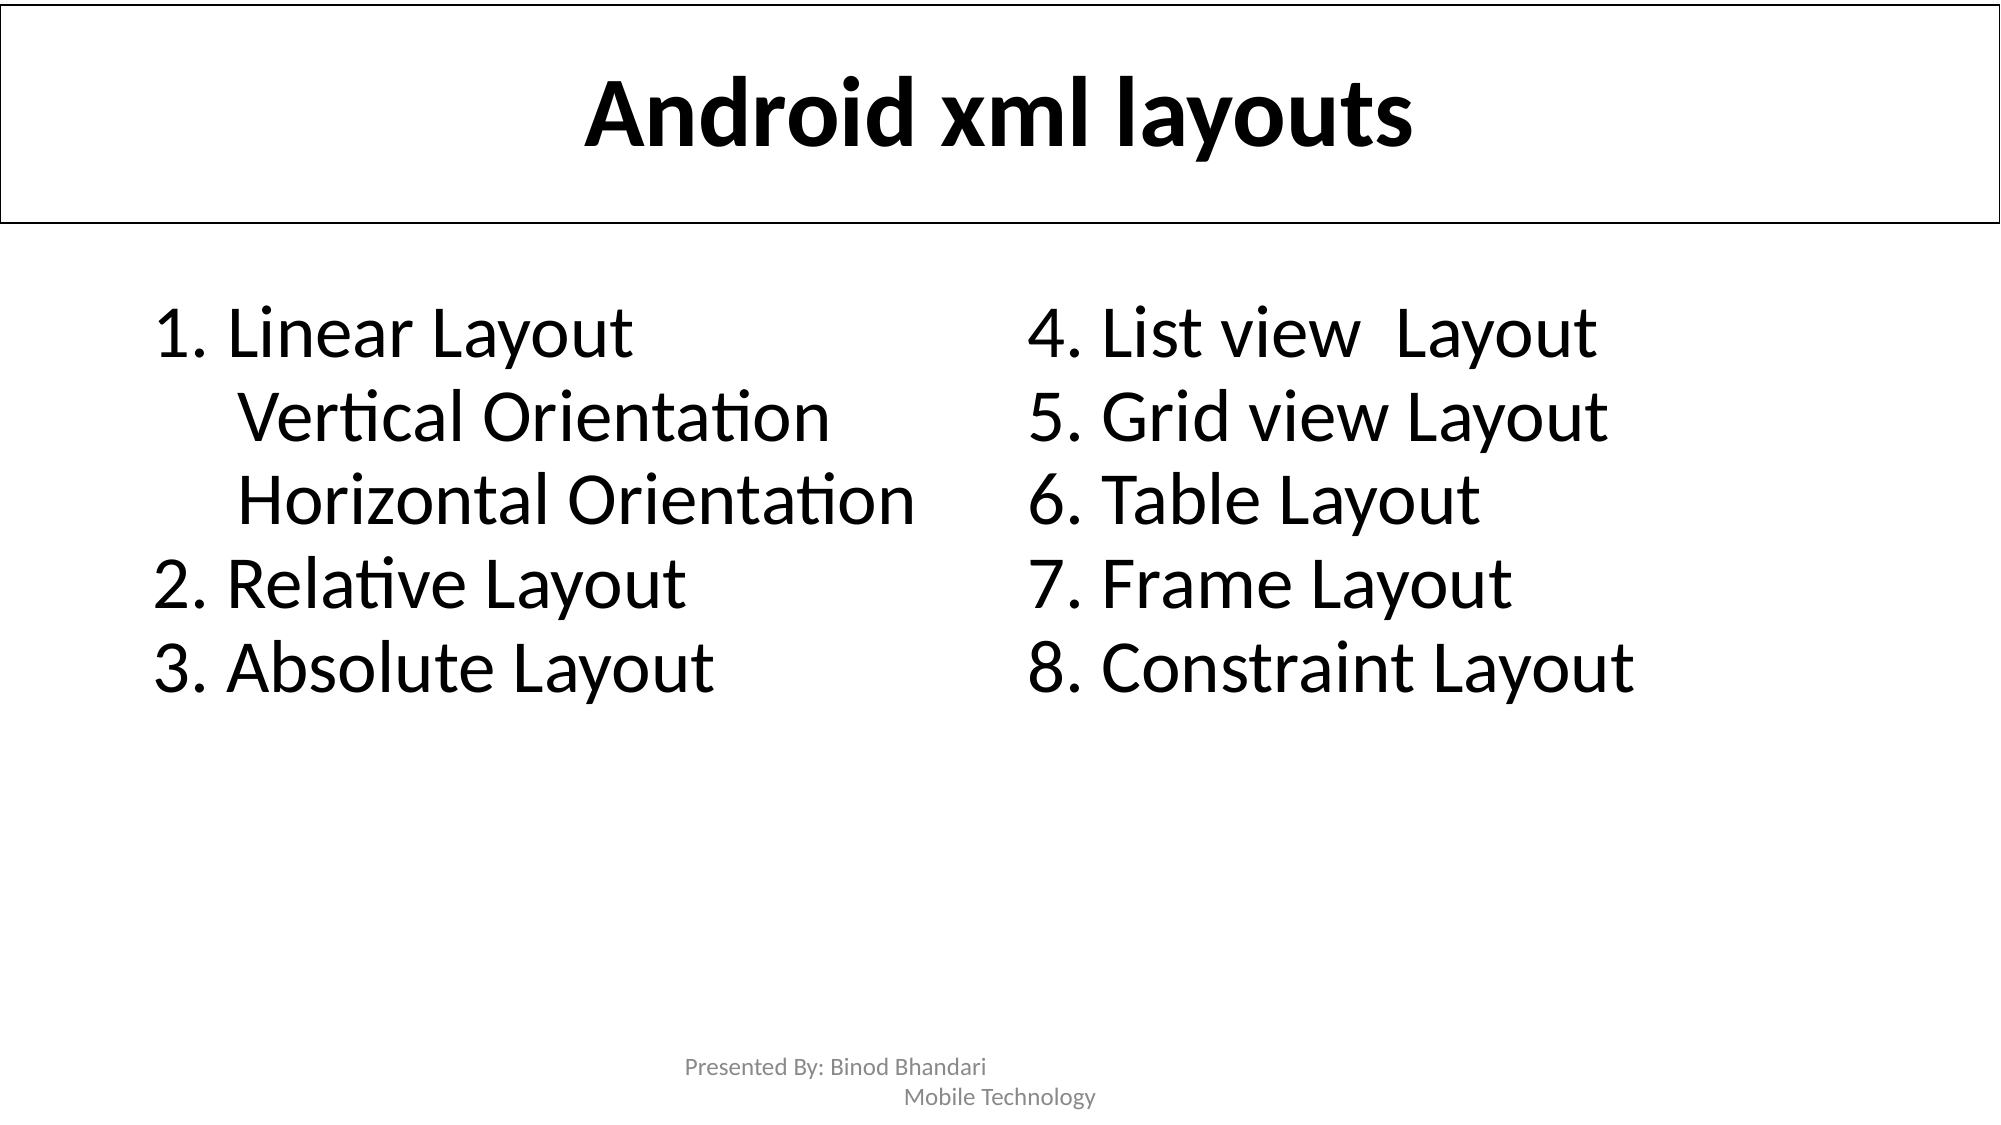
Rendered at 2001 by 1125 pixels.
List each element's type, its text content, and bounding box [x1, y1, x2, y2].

title Android xml layouts [0, 5, 2000, 223]
list 4. List view Layout 5. Grid view Layout 6. Table Layout 7. Frame Layout 8. Constraint Layout [1012, 299, 1863, 1014]
list Linear Layout Vertical Orientation Horizontal Orientation 2. Relative Layout 3. Absolute Layout [137, 299, 988, 1014]
text_box Presented By: Binod Bhandari Mobile Technology [662, 1042, 1338, 1103]
